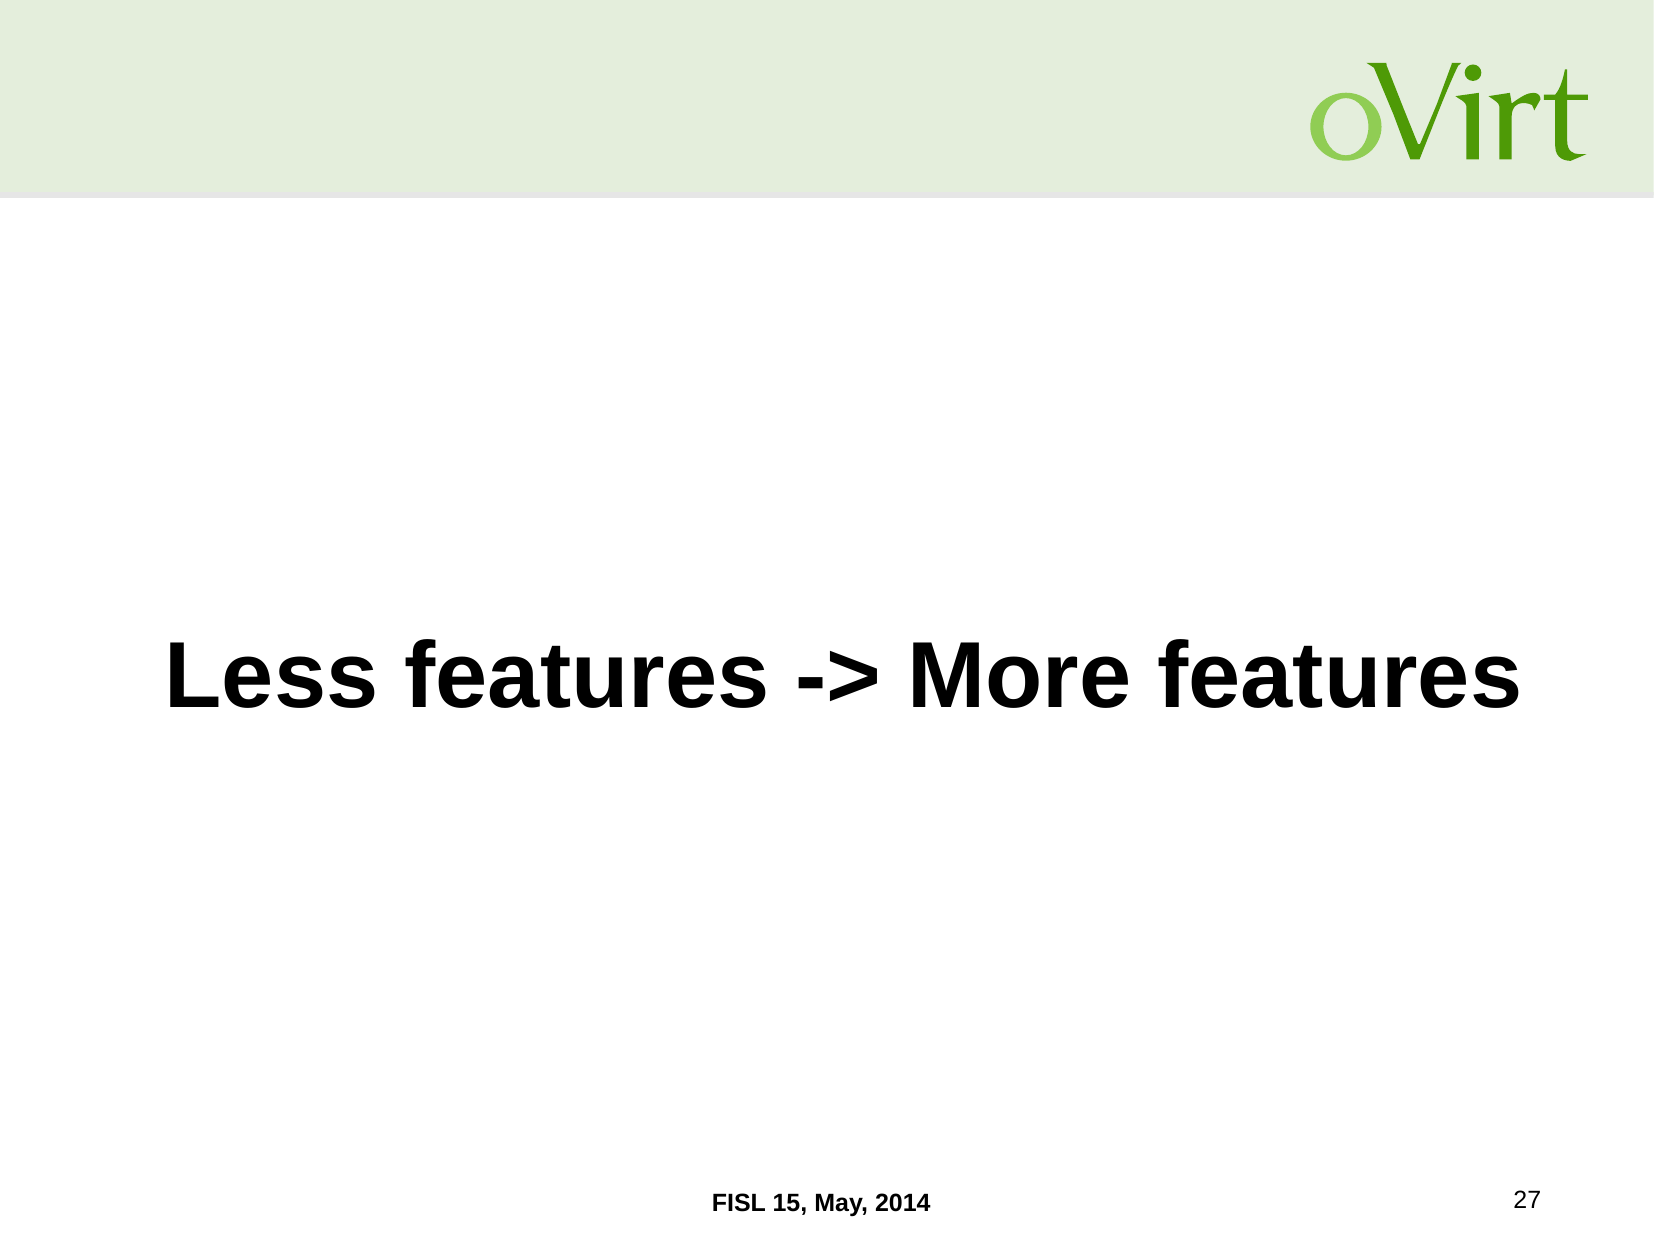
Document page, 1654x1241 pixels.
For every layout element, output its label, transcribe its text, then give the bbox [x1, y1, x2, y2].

text_box Less features -> More features [150, 615, 1654, 750]
